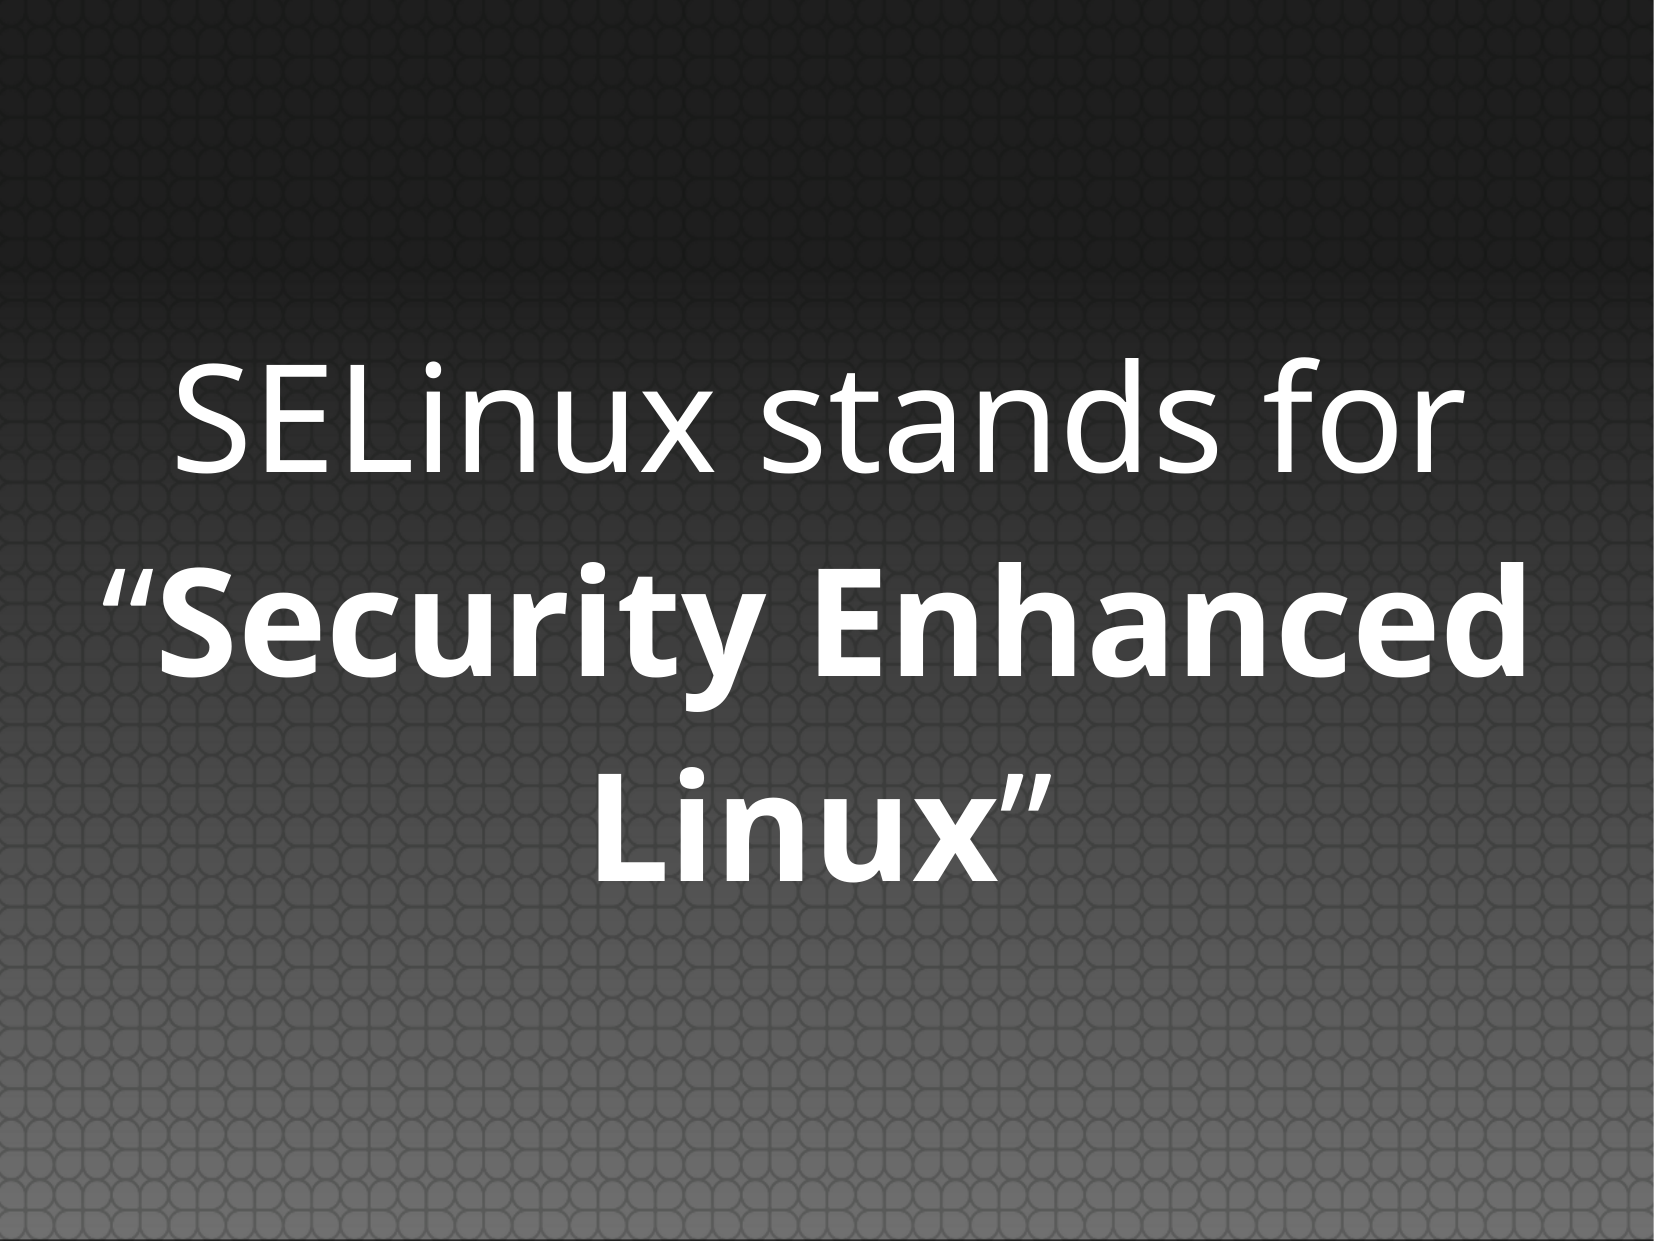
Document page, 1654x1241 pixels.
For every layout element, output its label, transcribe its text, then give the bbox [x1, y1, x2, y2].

title SELinux stands for “Security Enhanced Linux” [75, 355, 1564, 883]
picture [0, 0, 1654, 1241]
